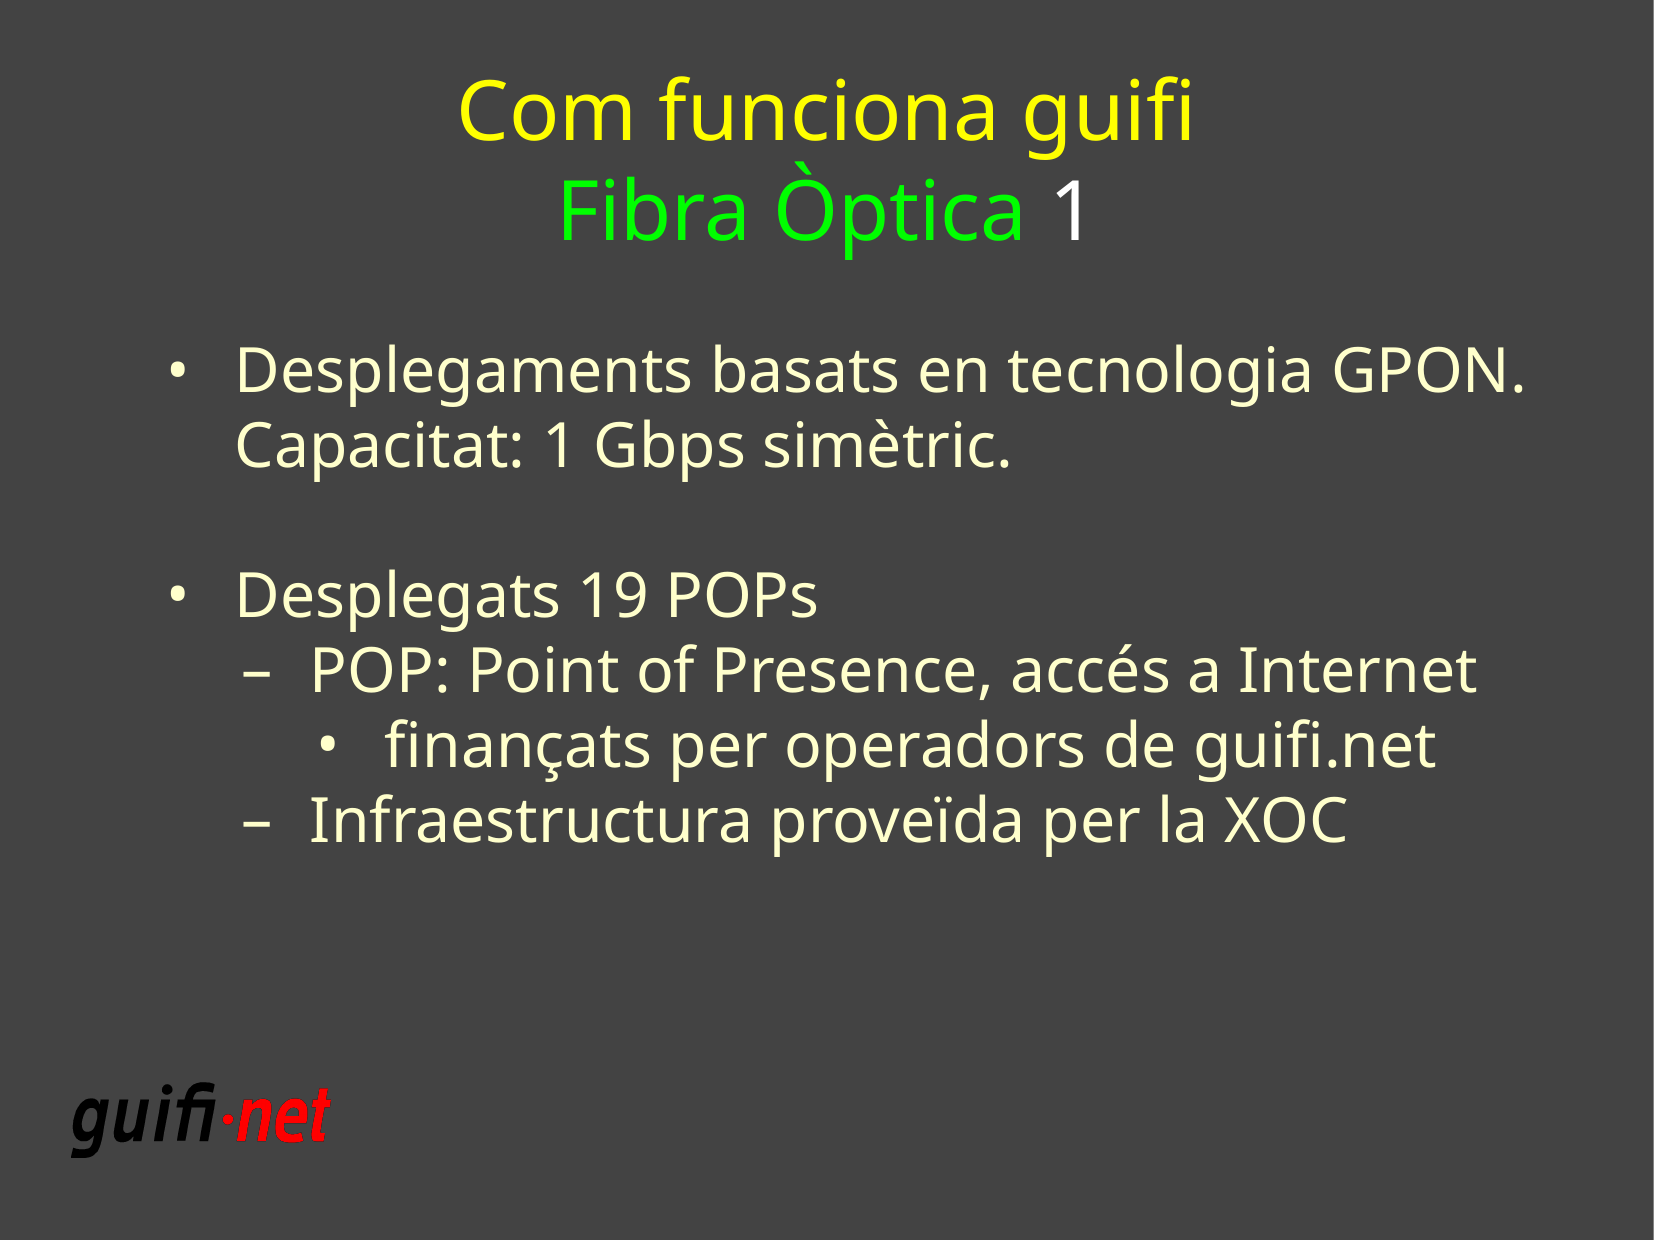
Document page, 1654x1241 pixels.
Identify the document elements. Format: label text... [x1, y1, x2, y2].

title Com funciona guifi Fibra Òptica 1 [82, 49, 1571, 213]
list Desplegaments basats en tecnologia GPON. Capacitat: 1 Gbps simètric. Desplegats 19 POPs POP: Point of Presence, accés a Internet finançats per operadors de guifi.net Infraestructura proveïda per la XOC [118, 248, 1571, 968]
picture [71, 1082, 331, 1158]
